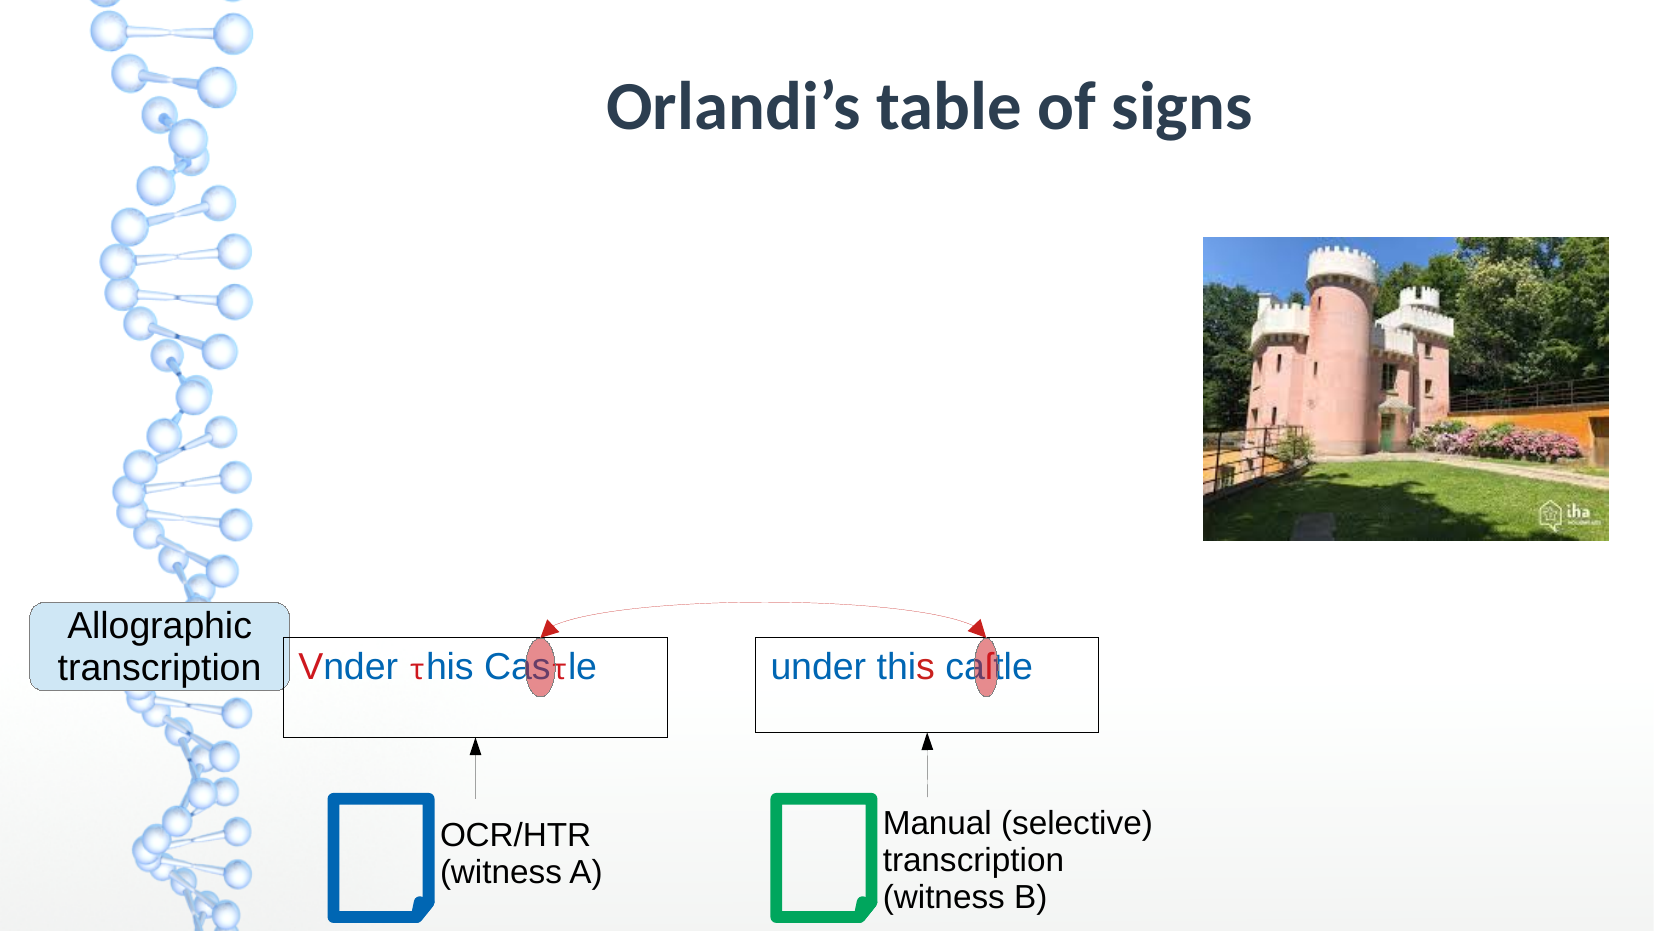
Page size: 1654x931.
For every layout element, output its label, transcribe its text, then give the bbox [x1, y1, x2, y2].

title Orlandi’s table of signs [265, 35, 1595, 189]
text_box under this caſtle [755, 637, 1099, 733]
text_box Manual (selective) transcription (witness B) [868, 797, 1169, 924]
text_box Vnder τhis Casτle [283, 637, 668, 738]
picture [0, 0, 1654, 931]
text_box [974, 638, 999, 697]
text_box Allographic transcription [29, 602, 290, 691]
text_box OCR/HTR (witness A) [435, 809, 618, 898]
text_box [525, 637, 556, 697]
